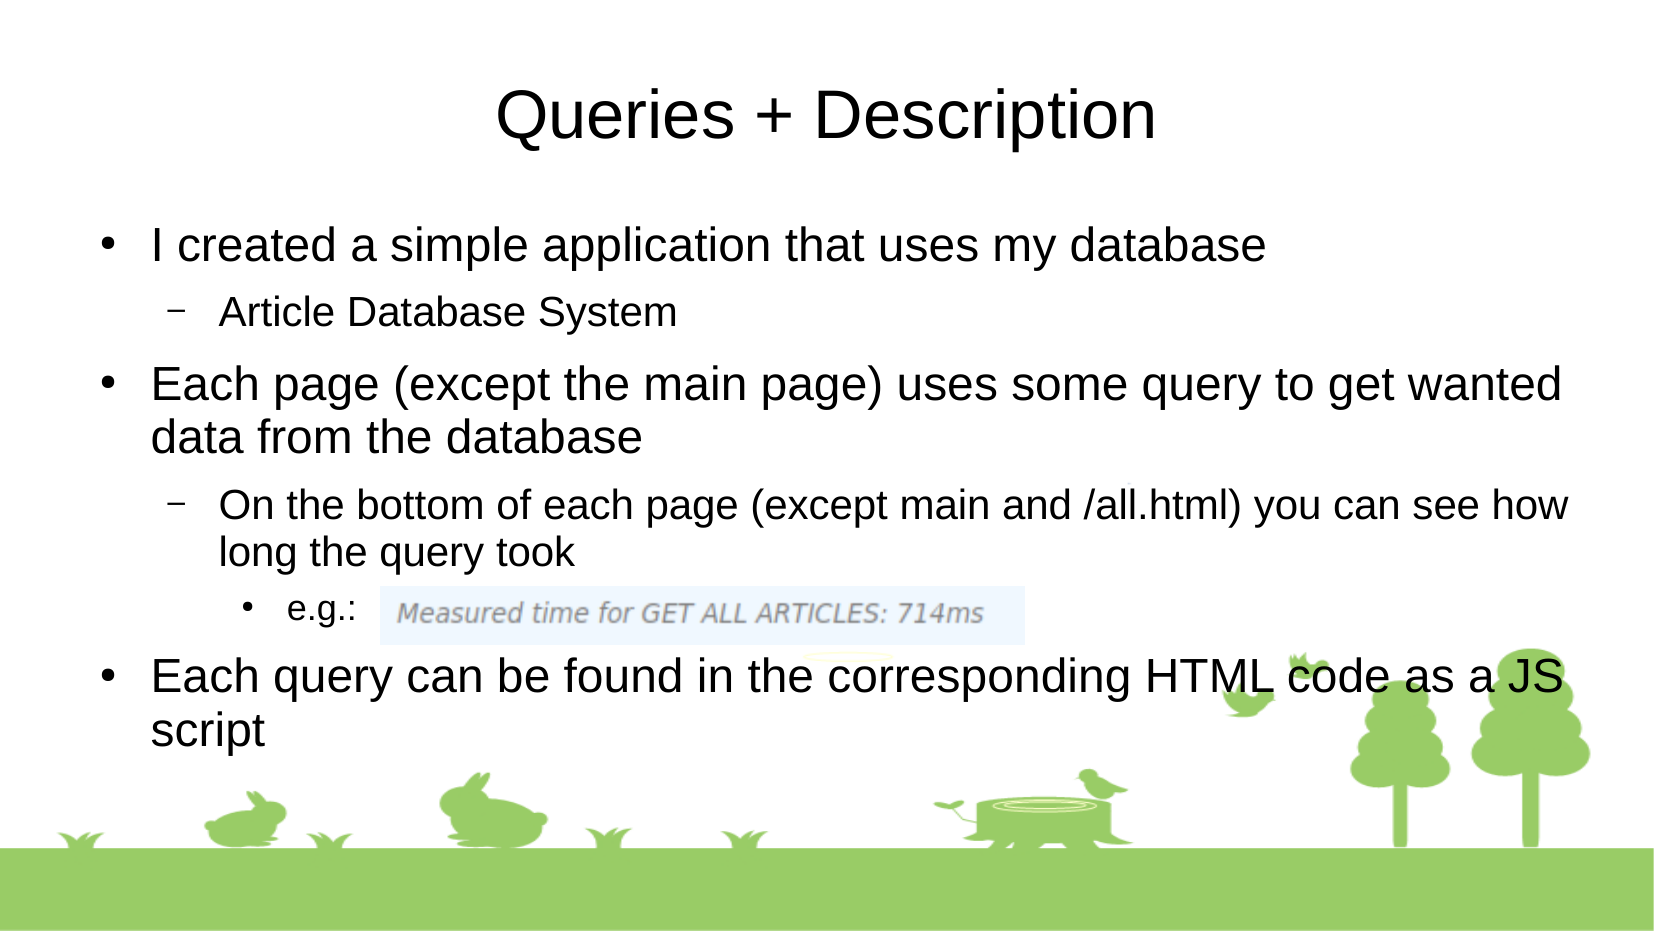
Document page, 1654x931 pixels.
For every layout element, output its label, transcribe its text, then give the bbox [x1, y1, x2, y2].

list I created a simple application that uses my database Article Database System Each page (except the main page) uses some query to get wanted data from the database On the bottom of each page (except main and /all.html) you can see how long the query took e.g.: Each query can be found in the corresponding HTML code as a JS script [82, 217, 1571, 758]
picture [0, 0, 1654, 931]
title Queries + Description [82, 37, 1571, 193]
